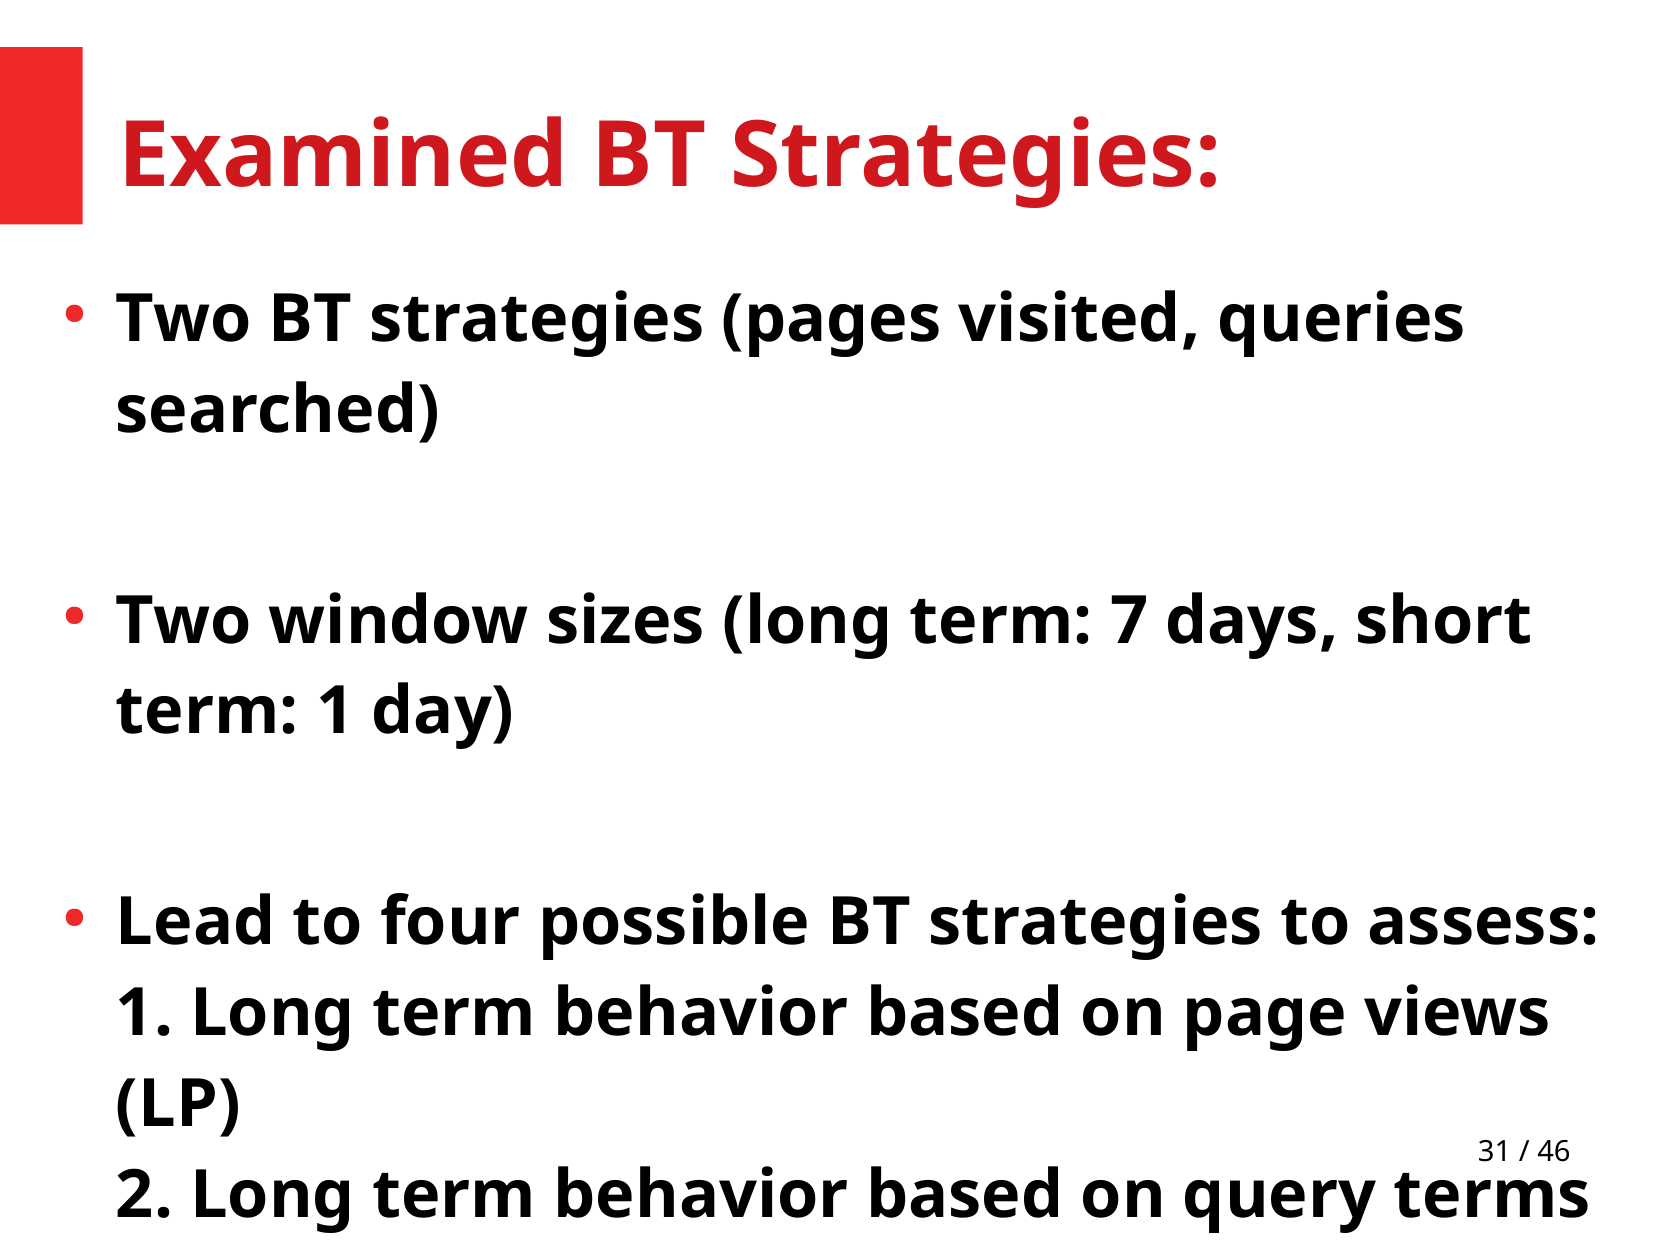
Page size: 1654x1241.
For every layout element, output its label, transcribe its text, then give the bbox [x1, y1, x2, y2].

list Two BT strategies (pages visited, queries searched) Two window sizes (long term: 7 days, short term: 1 day) Lead to four possible BT strategies to assess: 1. Long term behavior based on page views (LP) 2. Long term behavior based on query terms (LQ) 3. Short term behavior based on page views (SP) 4. Short term behavior based on query terms (SQ) [45, 270, 1606, 1186]
title Examined BT Strategies: [118, 49, 1571, 257]
